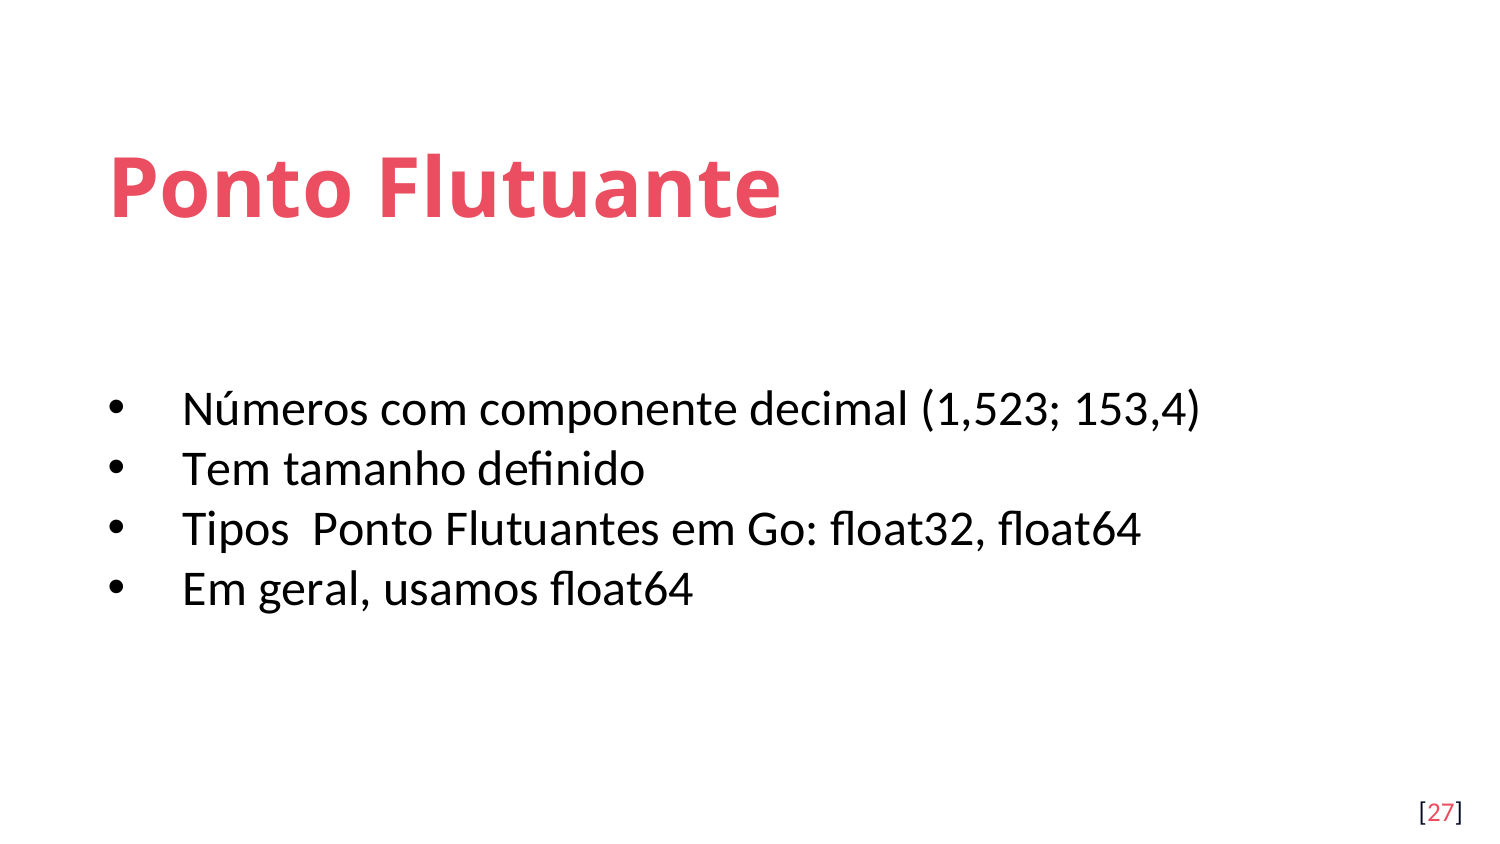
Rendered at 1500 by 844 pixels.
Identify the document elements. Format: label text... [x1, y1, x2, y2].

text_box Números com componente decimal (1,523; 153,4) Tem tamanho definido Tipos Ponto Flutuantes em Go: float32, float64 Em geral, usamos float64 [92, 243, 1408, 749]
text_box Ponto Flutuante [92, 104, 1408, 243]
slide_number [27] [1403, 779, 1494, 844]
